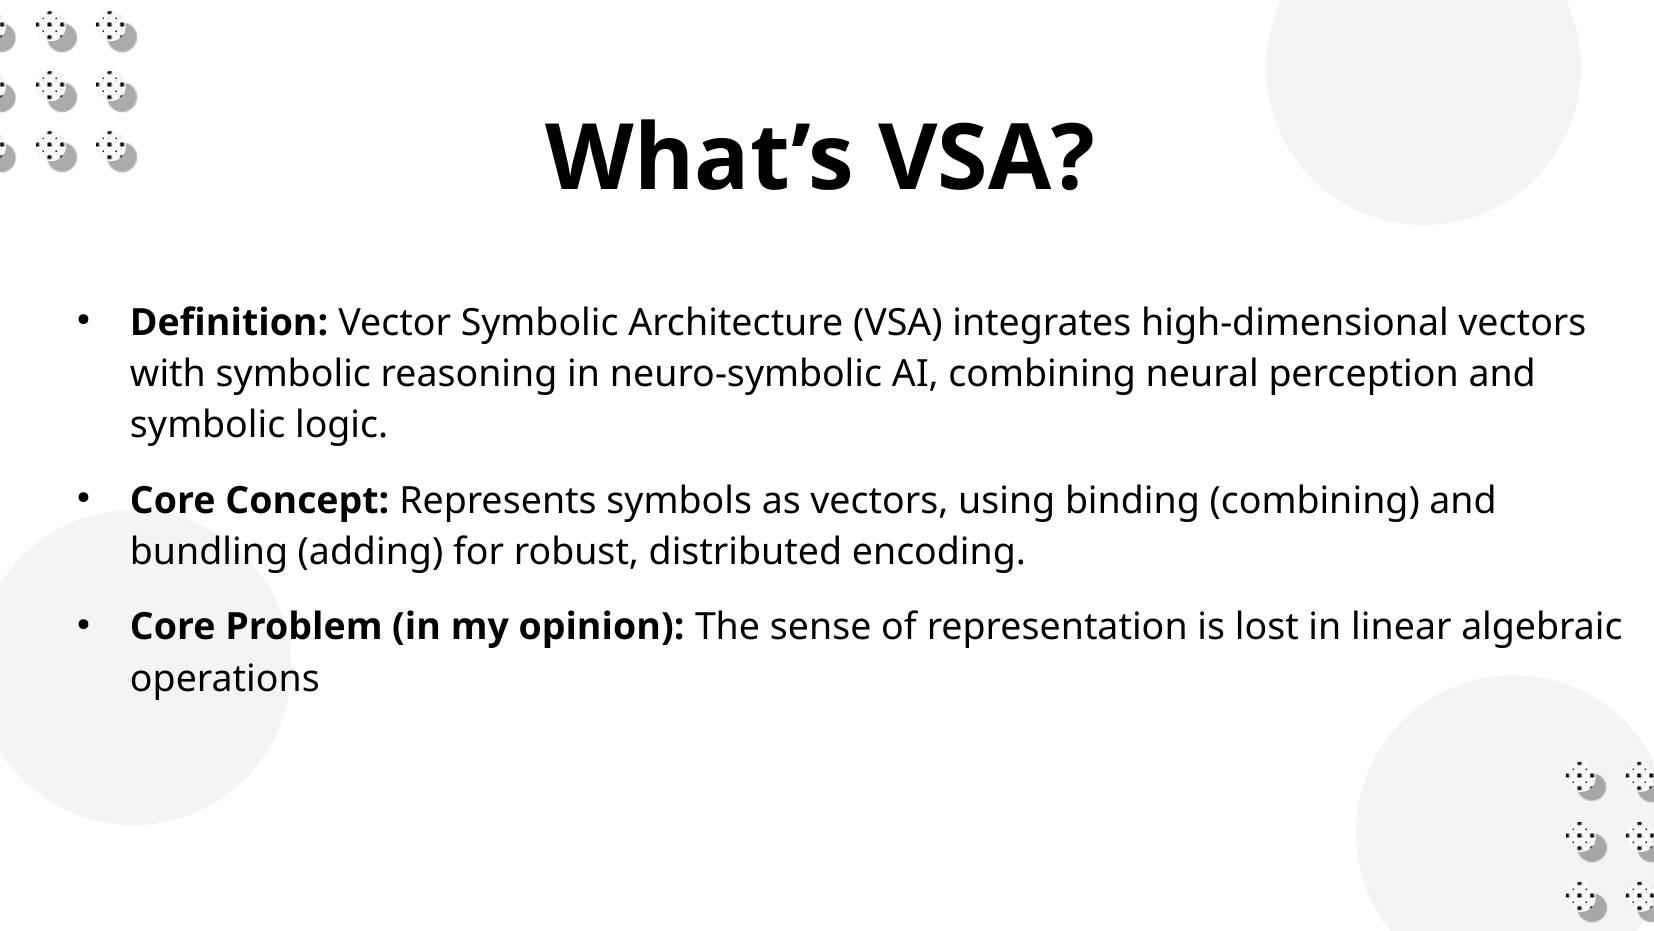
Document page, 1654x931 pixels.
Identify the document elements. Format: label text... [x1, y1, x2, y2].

picture [95, 11, 126, 42]
picture [0, 74, 6, 99]
picture [35, 11, 66, 42]
picture [0, 14, 6, 39]
picture [0, 134, 7, 159]
list Definition: Vector Symbolic Architecture (VSA) integrates high-dimensional vectors with symbolic reasoning in neuro-symbolic AI, combining neural perception and symbolic logic. Core Concept: Represents symbols as vectors, using binding (combining) and bundling (adding) for robust, distributed encoding. Core Problem (in my opinion): The sense of representation is lost in linear algebraic operations [76, 295, 1625, 931]
picture [1625, 821, 1654, 852]
title What’s VSA? [76, 76, 1565, 233]
picture [99, 71, 122, 76]
picture [35, 71, 66, 102]
picture [35, 131, 67, 162]
picture [1625, 881, 1654, 912]
picture [1625, 761, 1654, 792]
